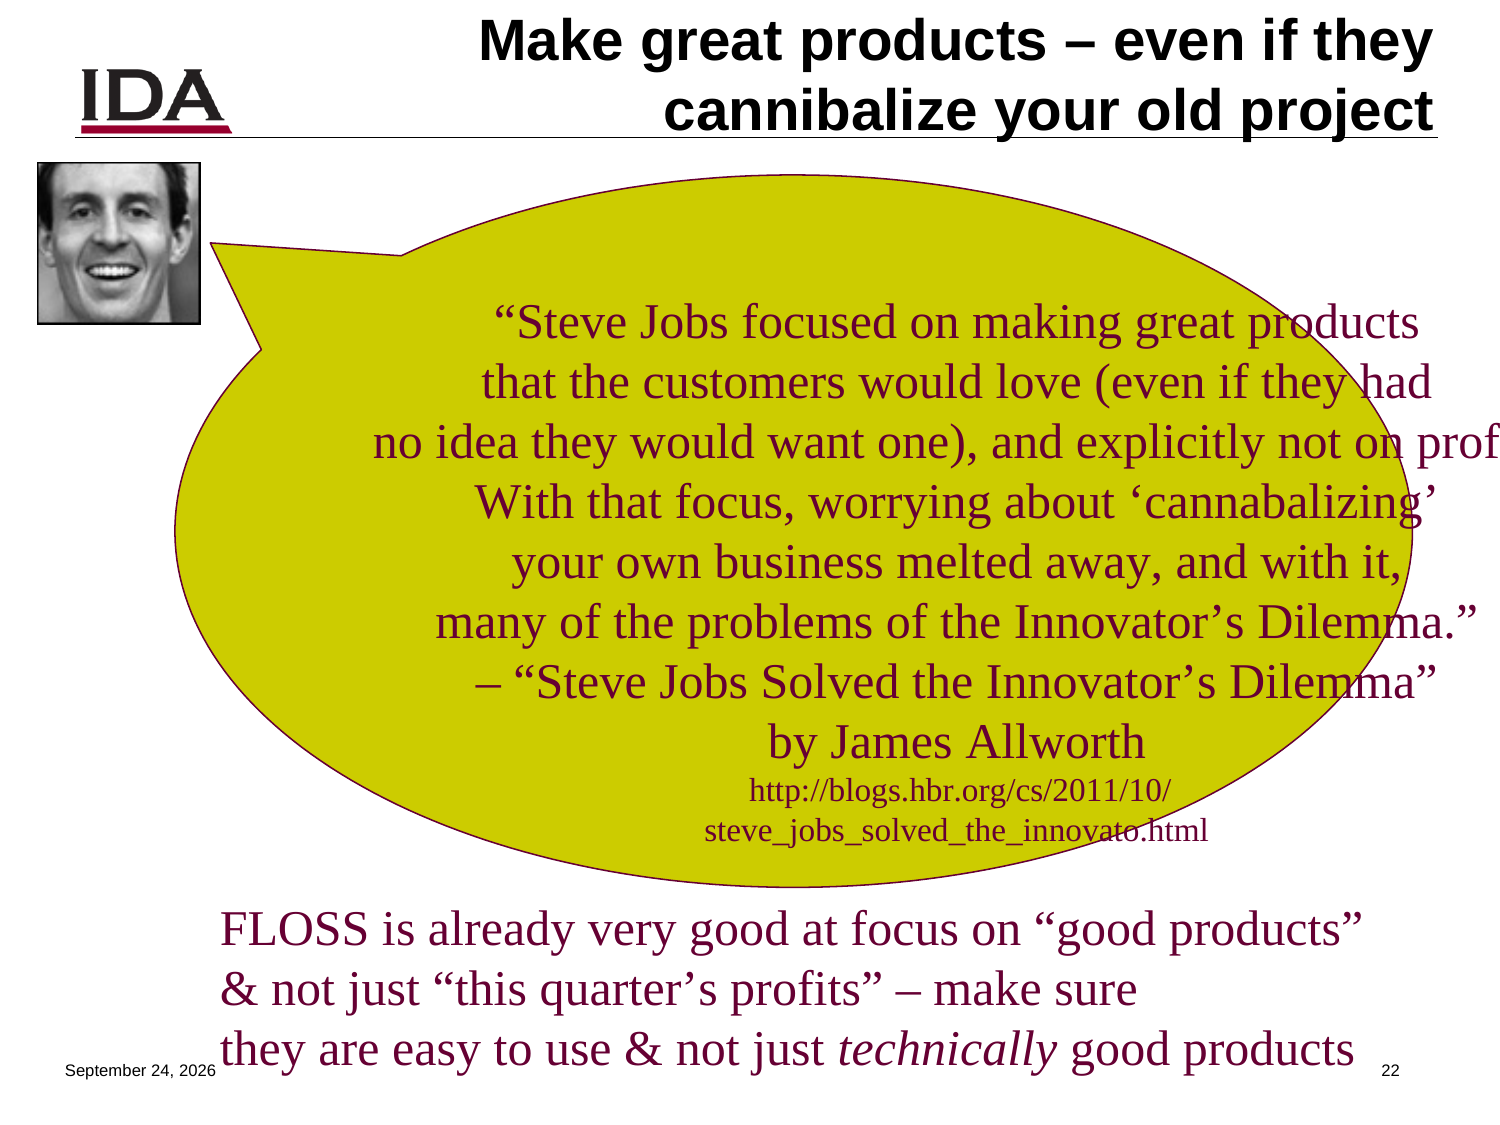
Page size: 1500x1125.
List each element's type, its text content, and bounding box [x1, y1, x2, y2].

text_box November 9, 2011 [49, 1012, 363, 1088]
text_box “Steve Jobs focused on making great products that the customers would love (even if they had no idea they would want one), and explicitly not on profit. With that focus, worrying about ‘cannabalizing’ your own business melted away, and with it, many of the problems of the Innovator’s Dilemma.” – “Steve Jobs Solved the Innovator’s Dilemma” by James Allworth http://blogs.hbr.org/cs/2011/10/ steve_jobs_solved_the_innovato.html [174, 174, 1413, 887]
text_box FLOSS is already very good at focus on “good products” & not just “this quarter’s profits” – make sure they are easy to use & not just technically good products [205, 887, 1379, 1083]
title Make great products – even if they cannibalize your old project [425, 0, 1450, 150]
picture [77, 65, 233, 138]
text_box <number> [1102, 1012, 1415, 1088]
picture [37, 162, 201, 325]
